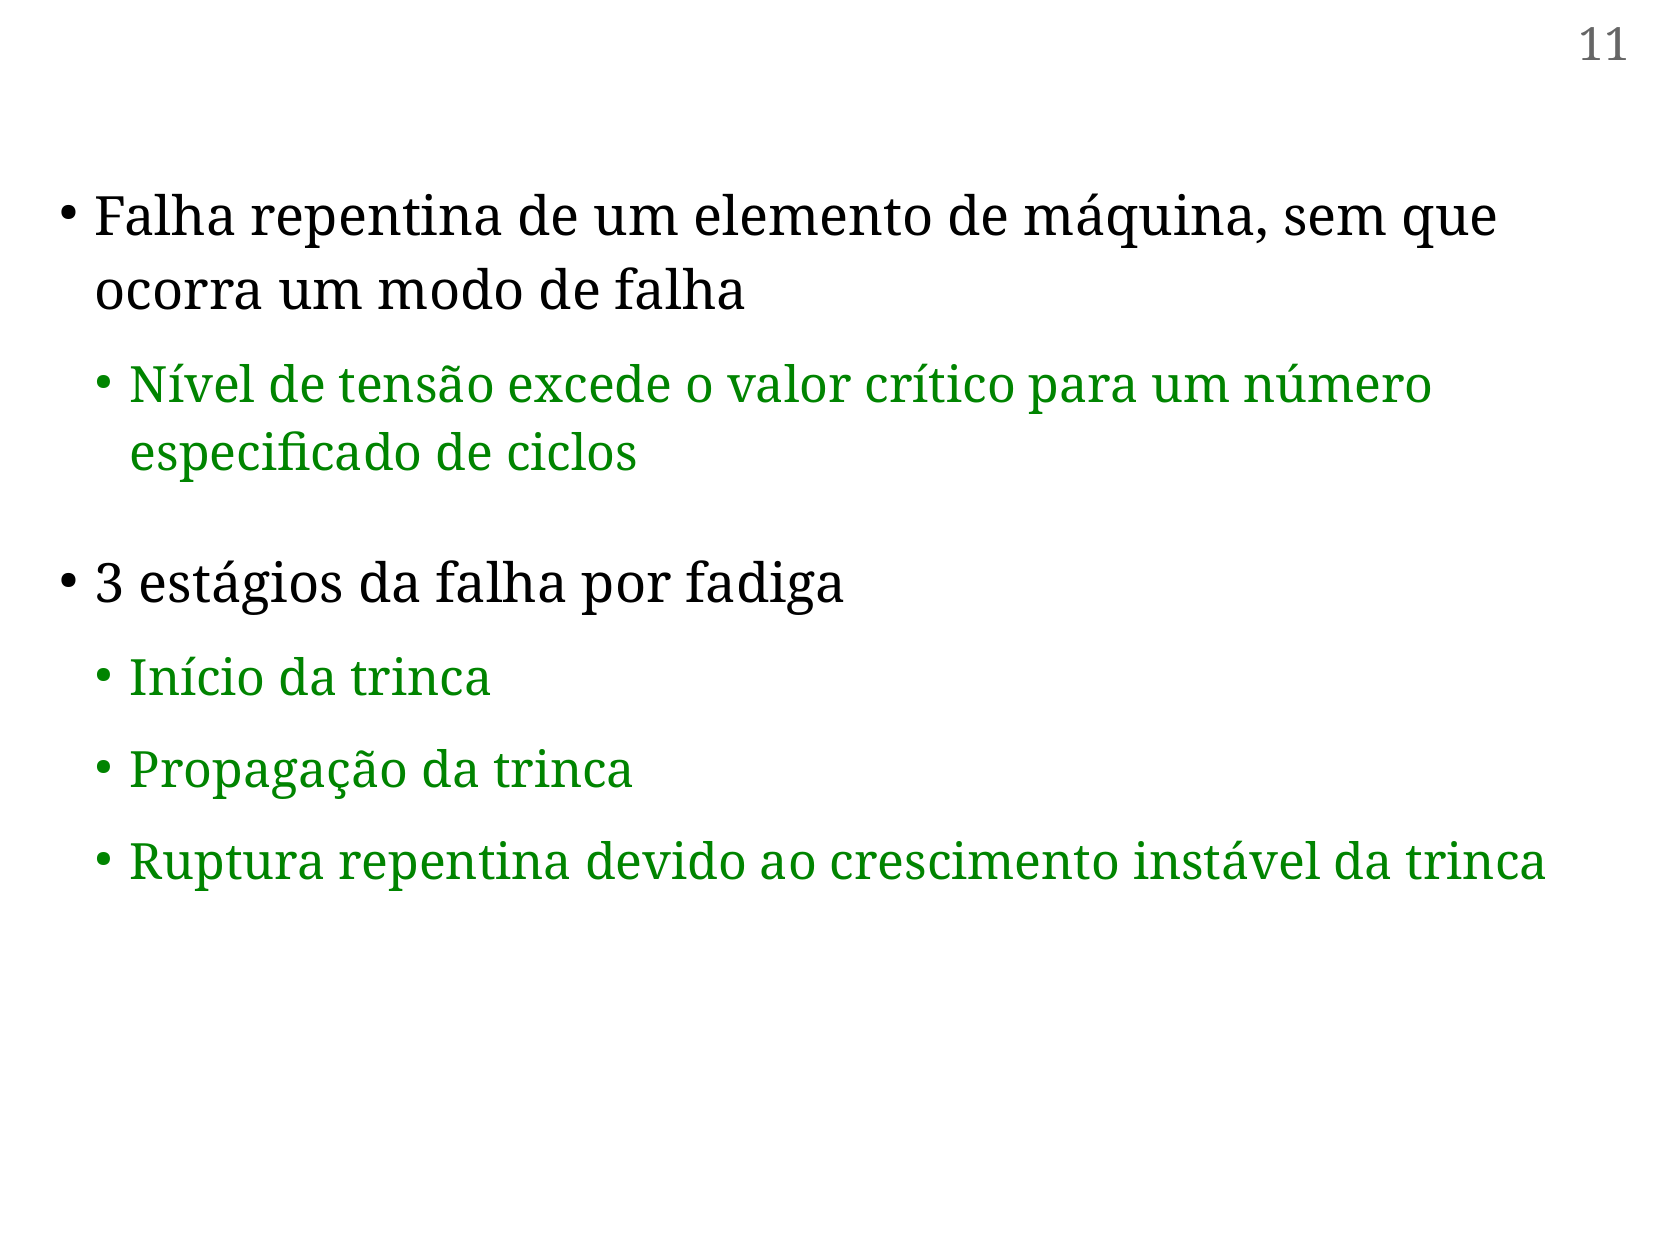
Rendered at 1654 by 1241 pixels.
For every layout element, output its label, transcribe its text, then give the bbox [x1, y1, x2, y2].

list Falha repentina de um elemento de máquina, sem que ocorra um modo de falha Nível de tensão excede o valor crítico para um número especificado de ciclos 3 estágios da falha por fadiga Início da trinca Propagação da trinca Ruptura repentina devido ao crescimento instável da trinca [59, 177, 1595, 1211]
